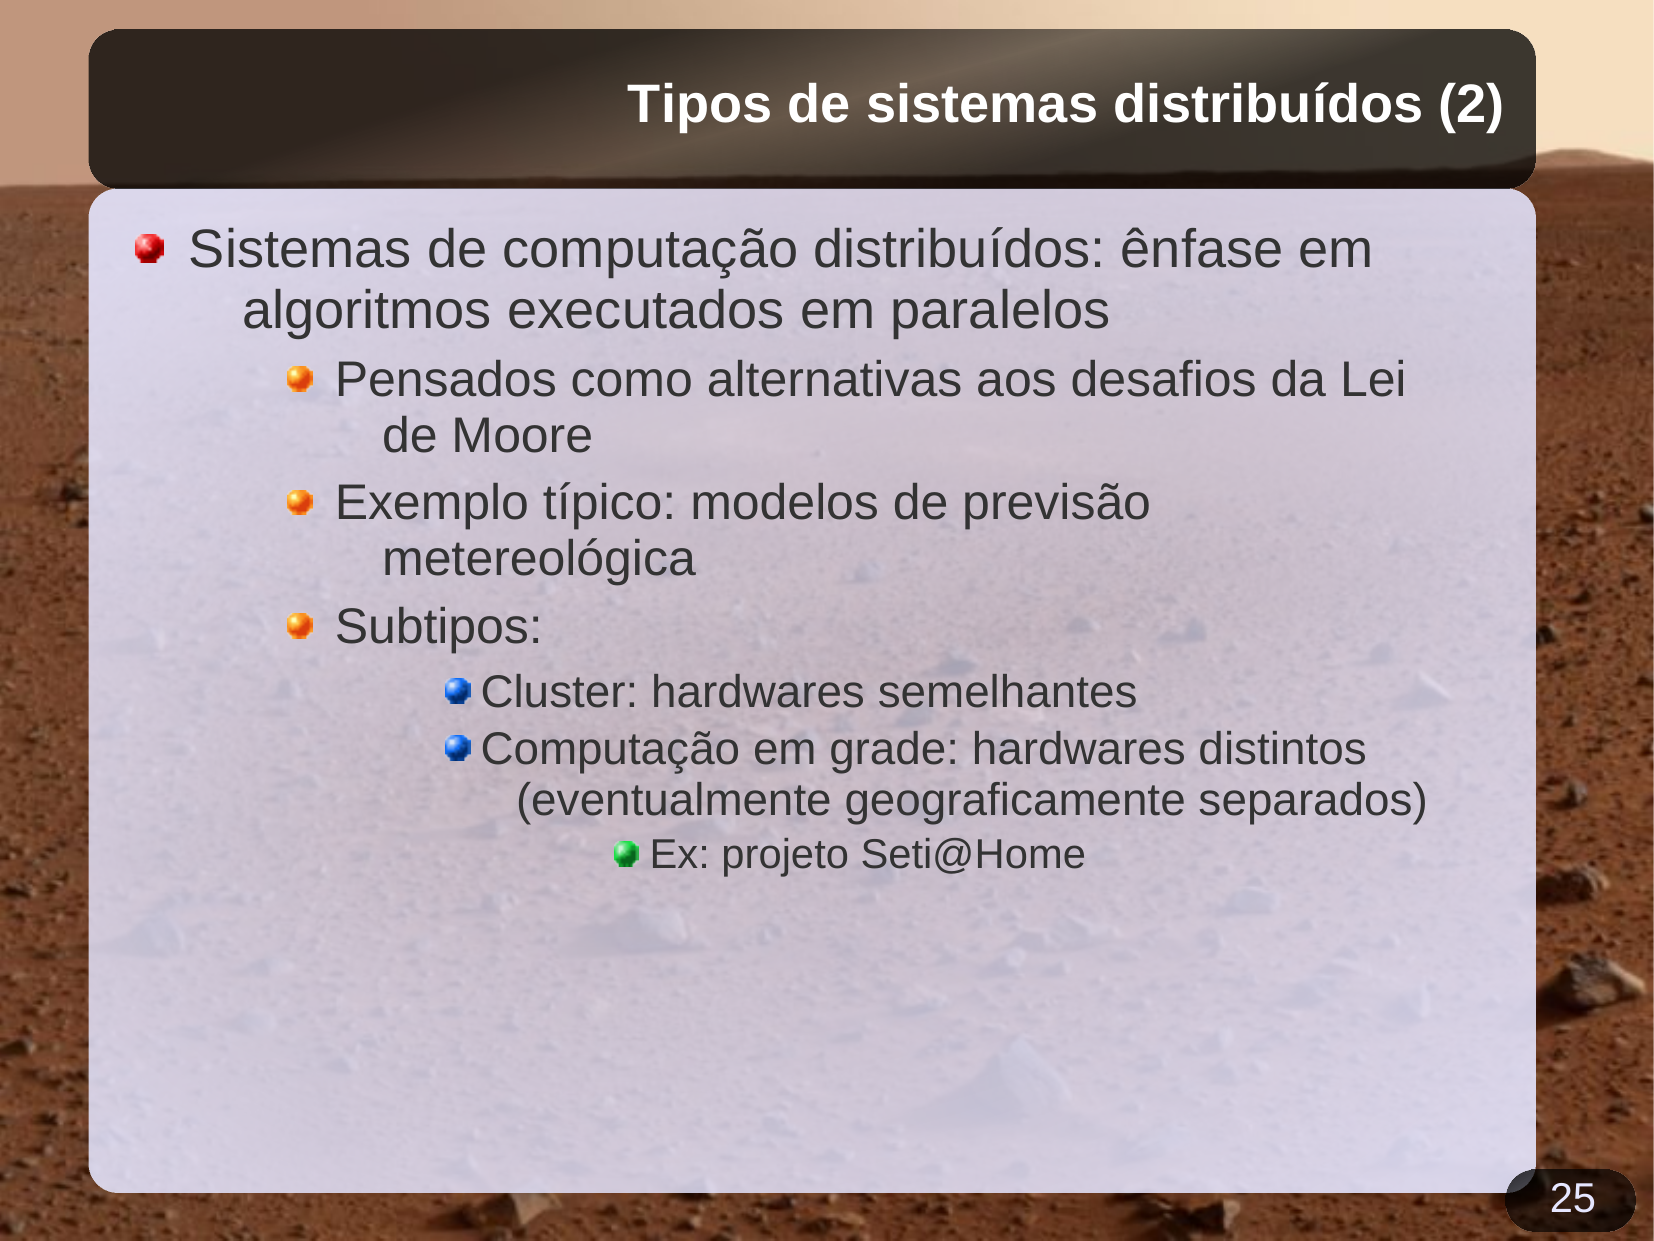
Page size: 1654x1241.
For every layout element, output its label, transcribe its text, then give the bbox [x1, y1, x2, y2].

picture [0, 0, 1654, 1241]
list Sistemas de computação distribuídos: ênfase em algoritmos executados em paralelos Pensados como alternativas aos desafios da Lei de Moore Exemplo típico: modelos de previsão metereológica Subtipos: Cluster: hardwares semelhantes Computação em grade: hardwares distintos (eventualmente geograficamente separados) Ex: projeto Seti@Home [118, 218, 1477, 1164]
title Tipos de sistemas distribuídos (2) [118, 59, 1506, 148]
